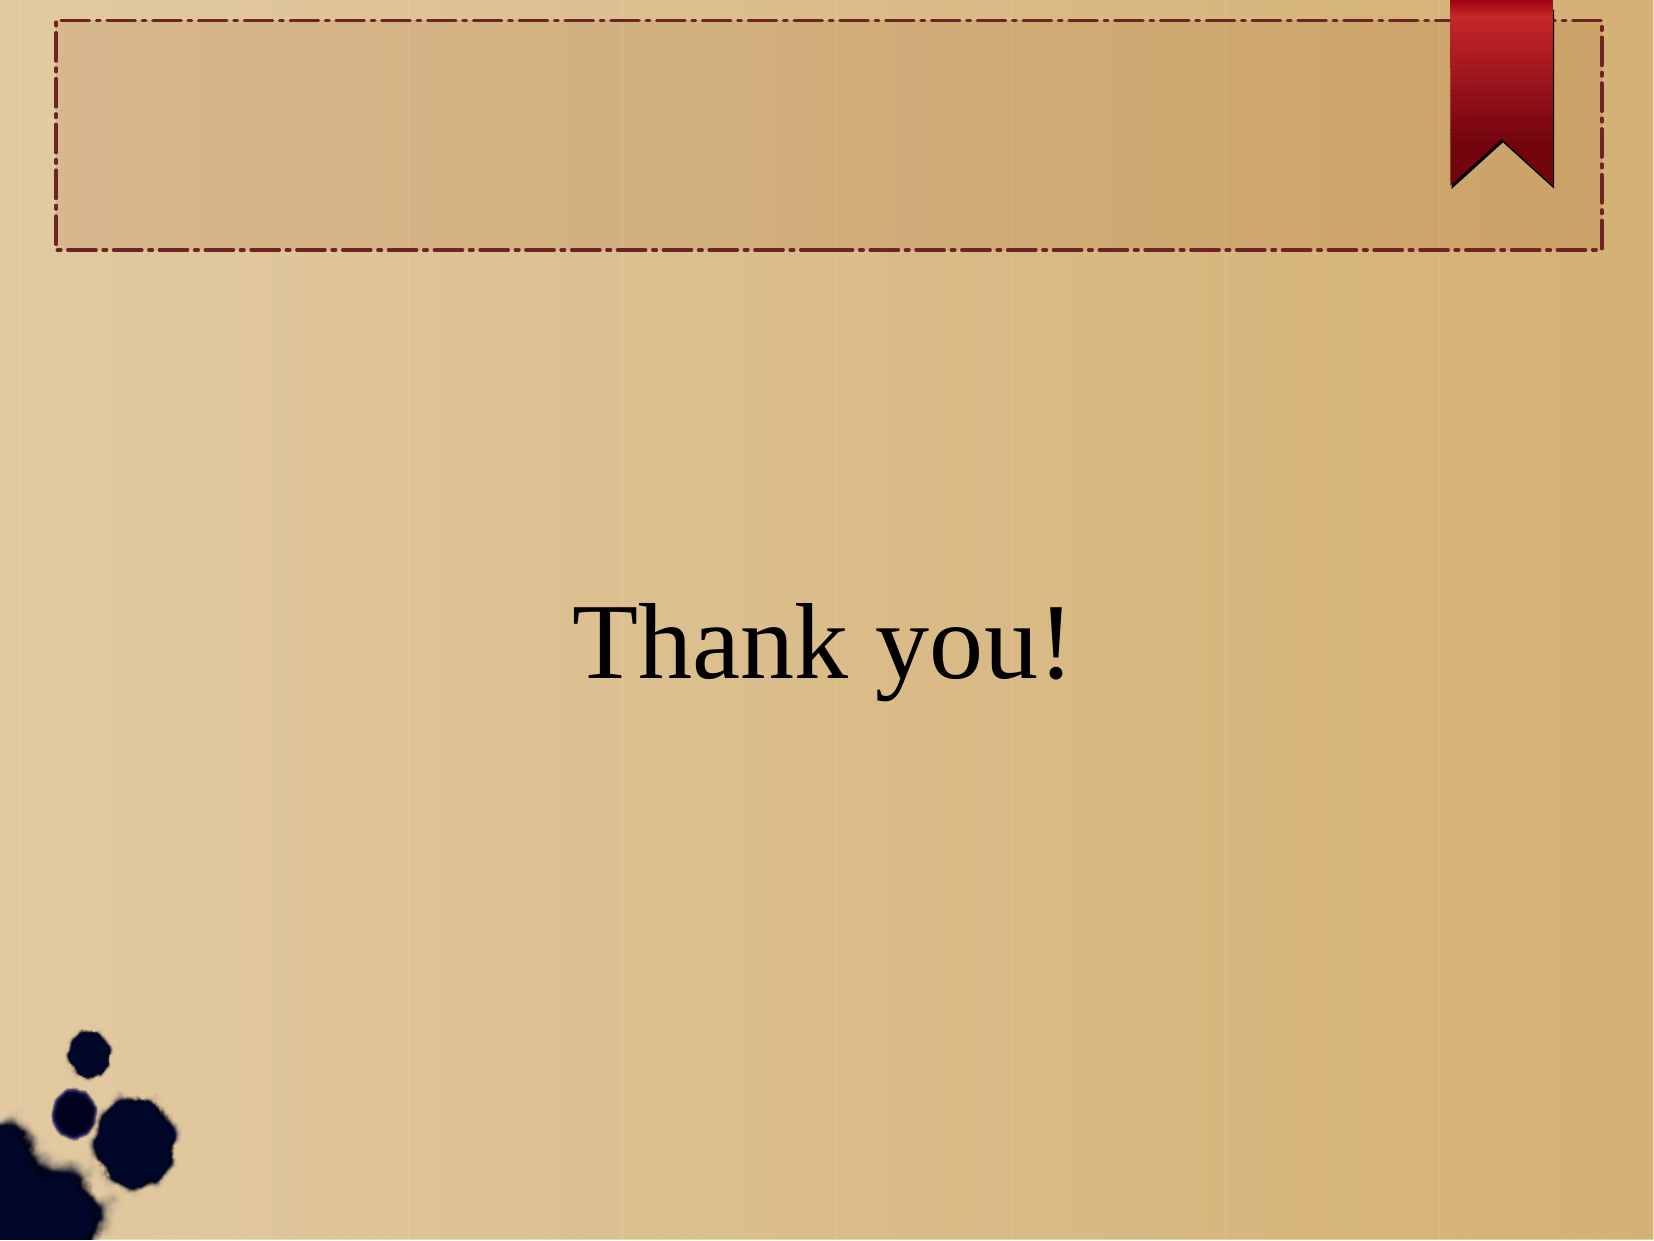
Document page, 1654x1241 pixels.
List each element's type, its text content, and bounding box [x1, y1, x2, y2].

title Thank you! [159, 551, 1489, 733]
